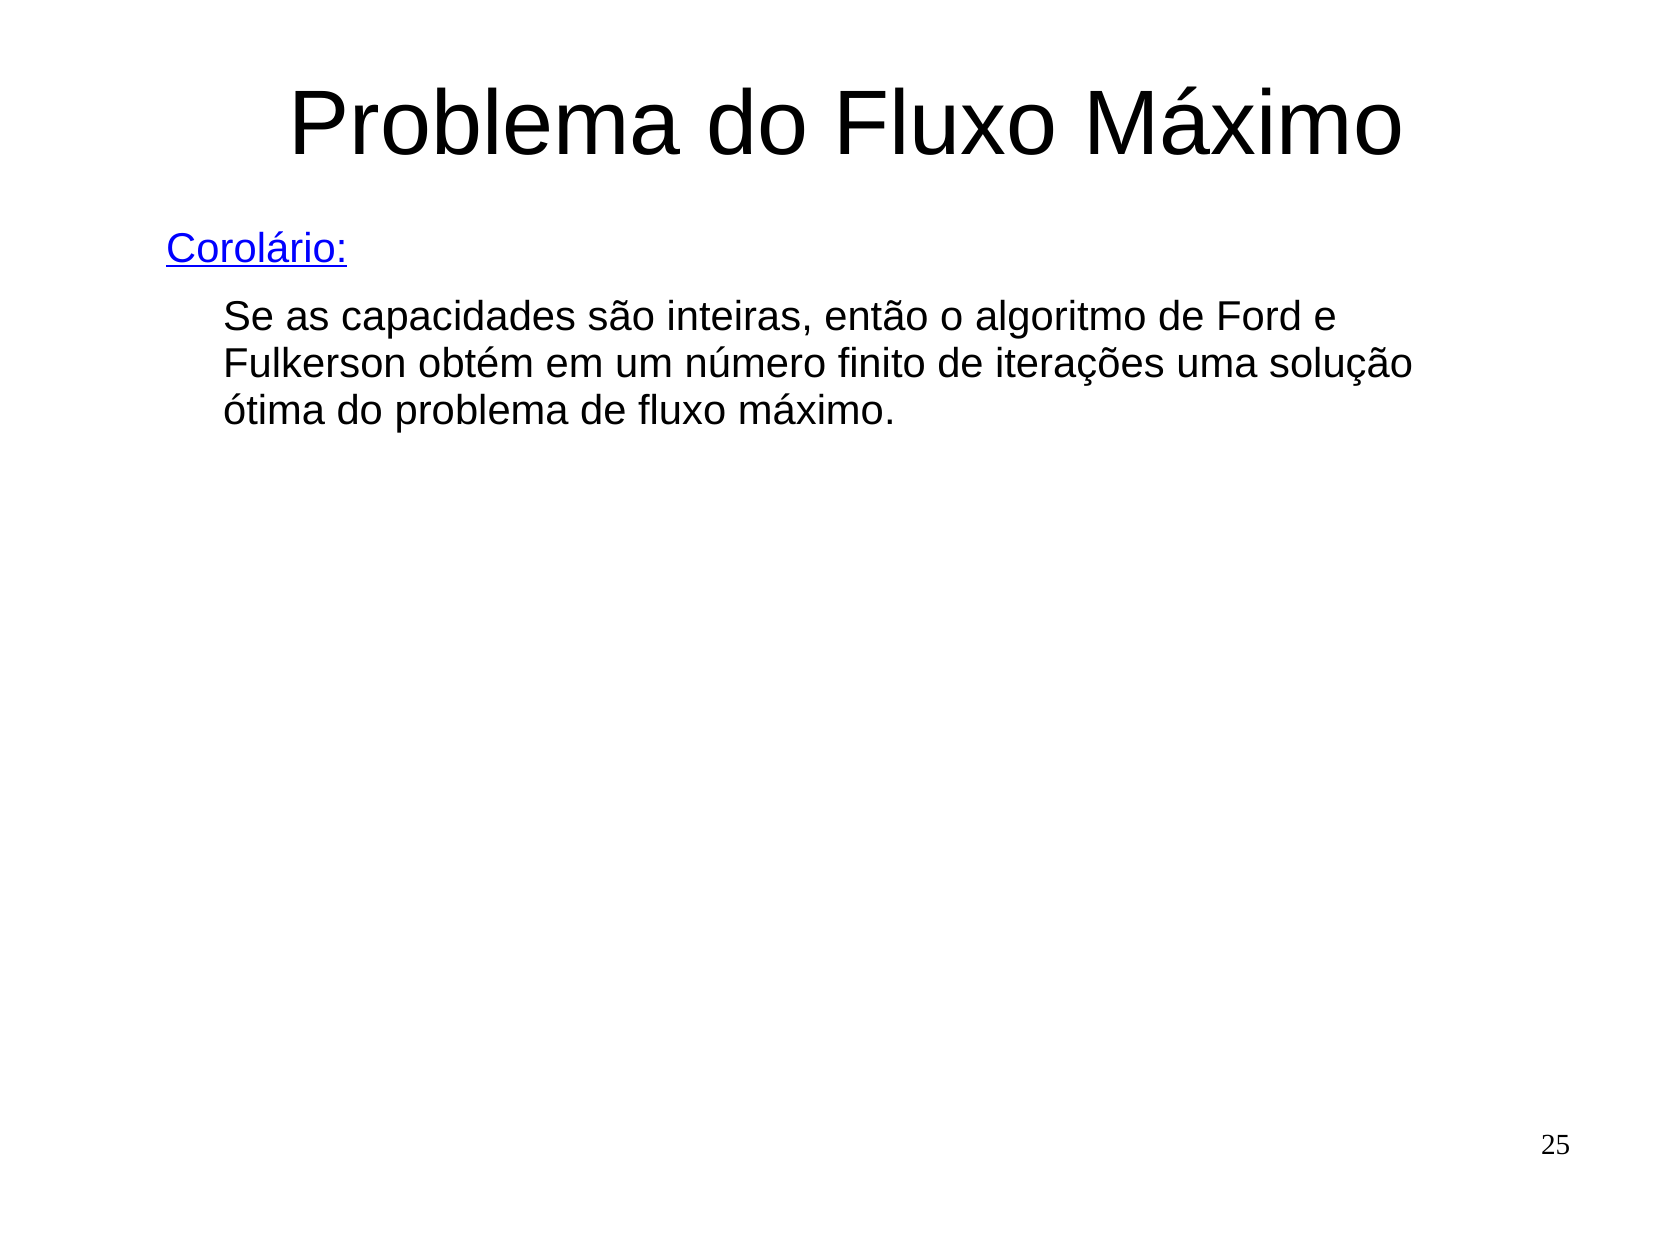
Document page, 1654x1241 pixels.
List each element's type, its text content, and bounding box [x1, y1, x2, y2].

list Corolário: Se as capacidades são inteiras, então o algoritmo de Ford e Fulkerson obtém em um número finito de iterações uma solução ótima do problema de fluxo máximo. [151, 220, 1475, 499]
title Problema do Fluxo Máximo [261, 0, 1434, 220]
